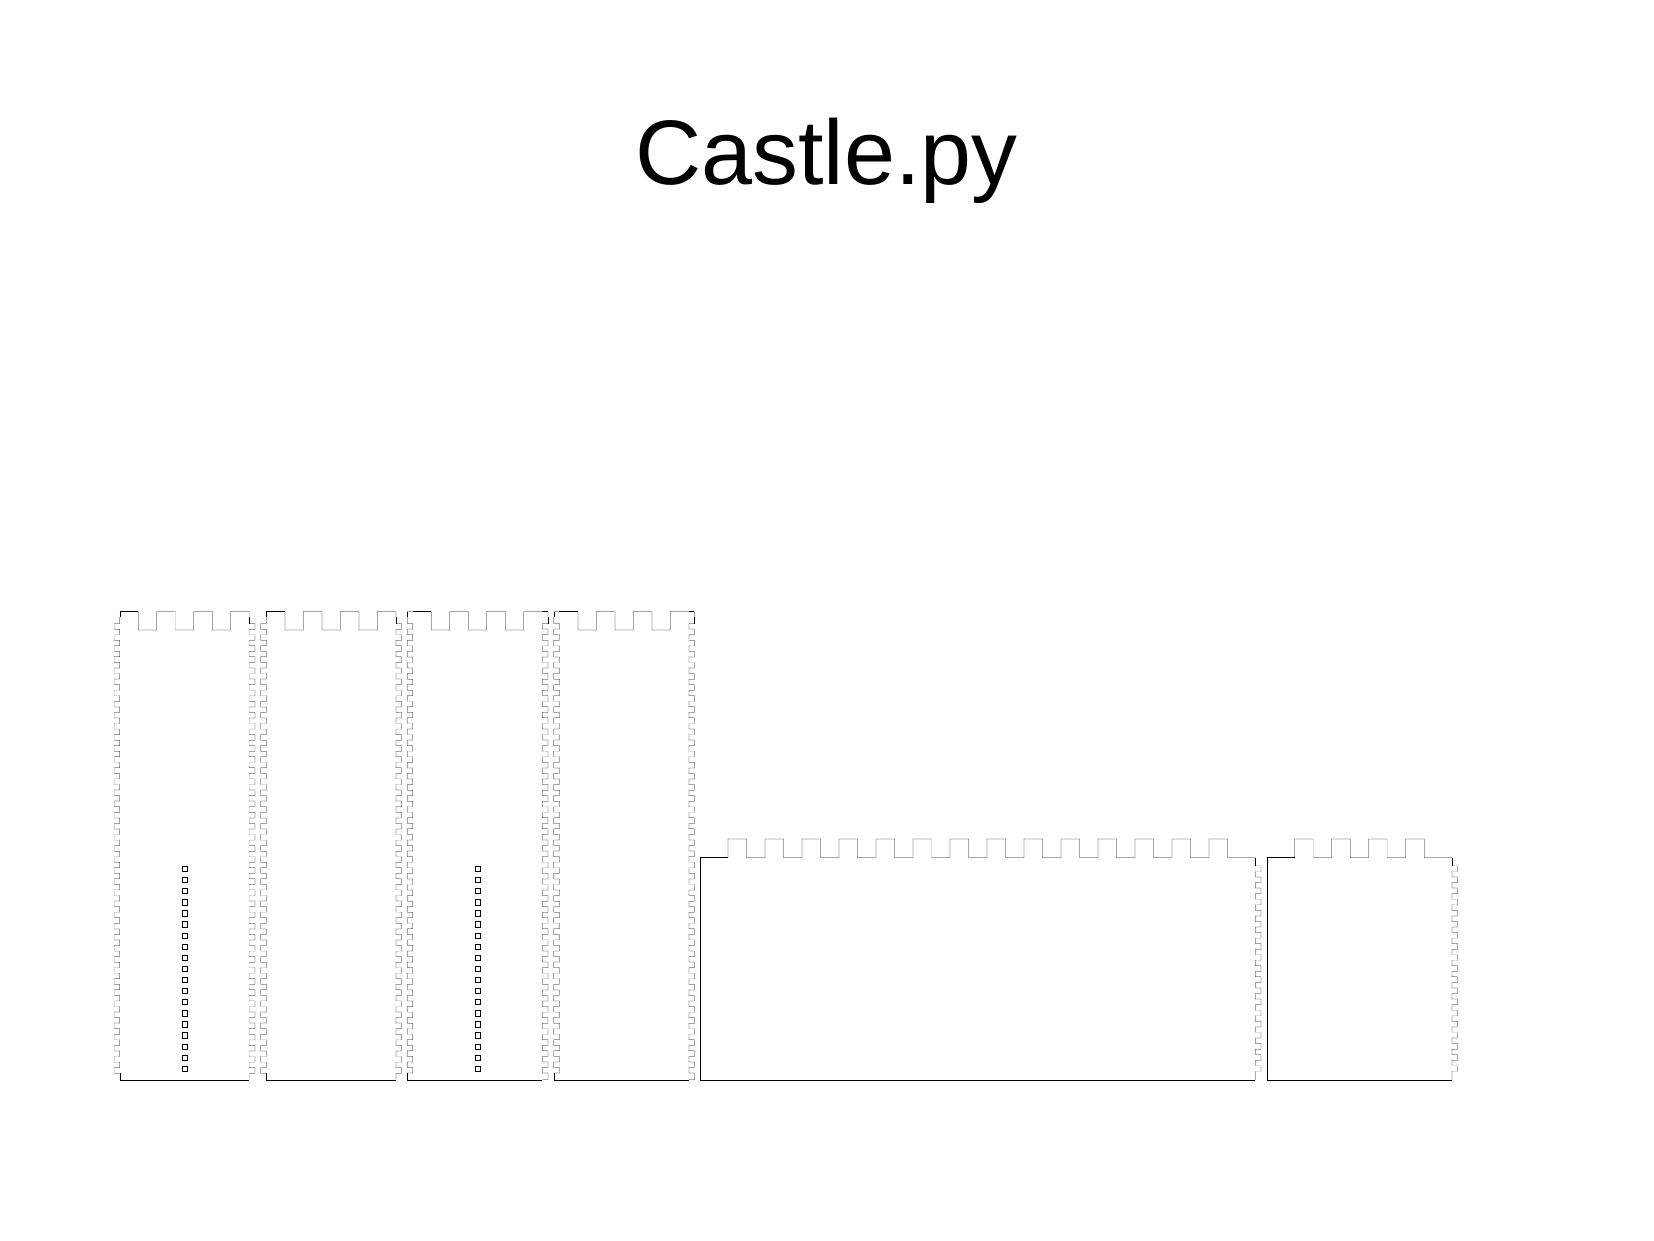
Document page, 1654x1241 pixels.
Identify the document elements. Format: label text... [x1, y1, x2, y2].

title Castle.py [82, 49, 1571, 257]
picture [111, 0, 1592, 1083]
